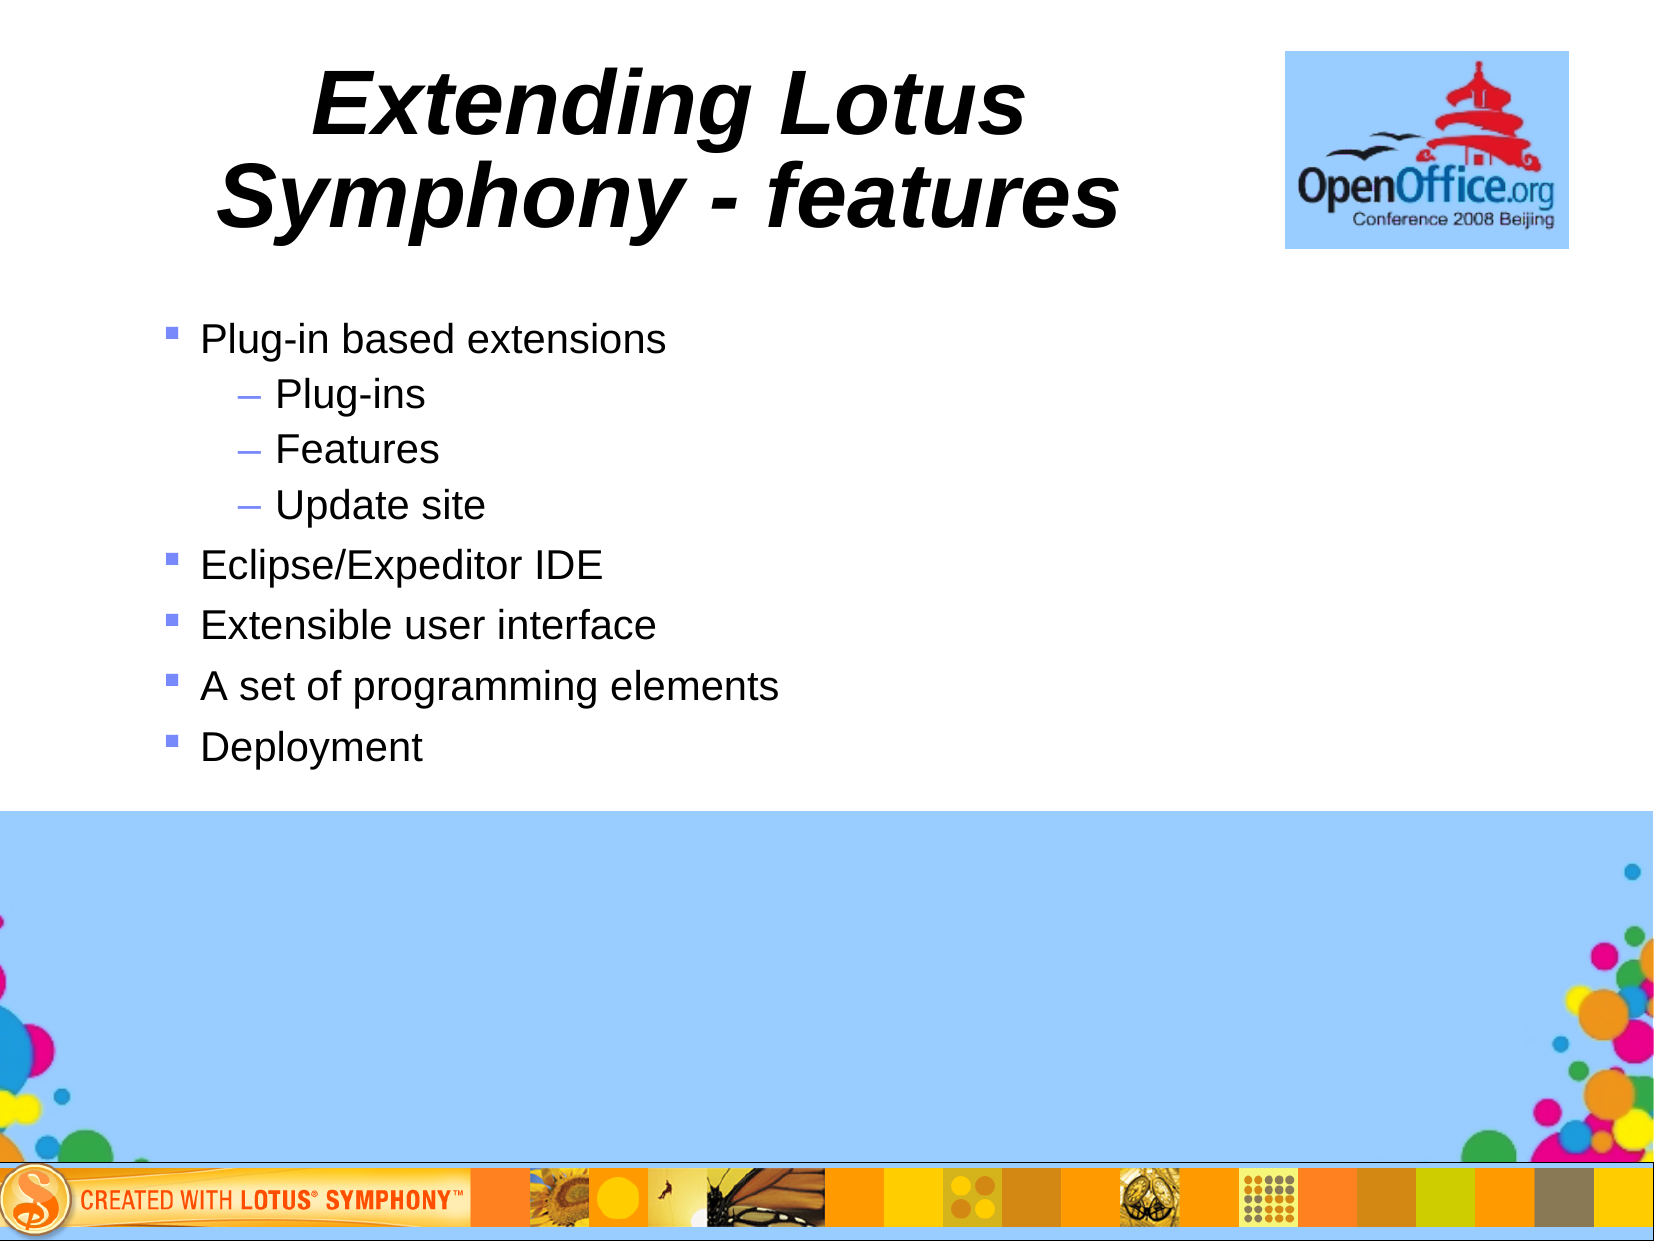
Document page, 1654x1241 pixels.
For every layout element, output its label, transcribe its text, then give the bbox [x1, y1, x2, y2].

title Extending Lotus Symphony - features [82, 48, 1258, 258]
picture [1285, 51, 1569, 250]
picture [0, 1163, 1653, 1240]
picture [0, 810, 1654, 1162]
list Plug-in based extensions Plug-ins Features Update site Eclipse/Expeditor IDE Extensible user interface A set of programming elements Deployment [162, 319, 1438, 1101]
